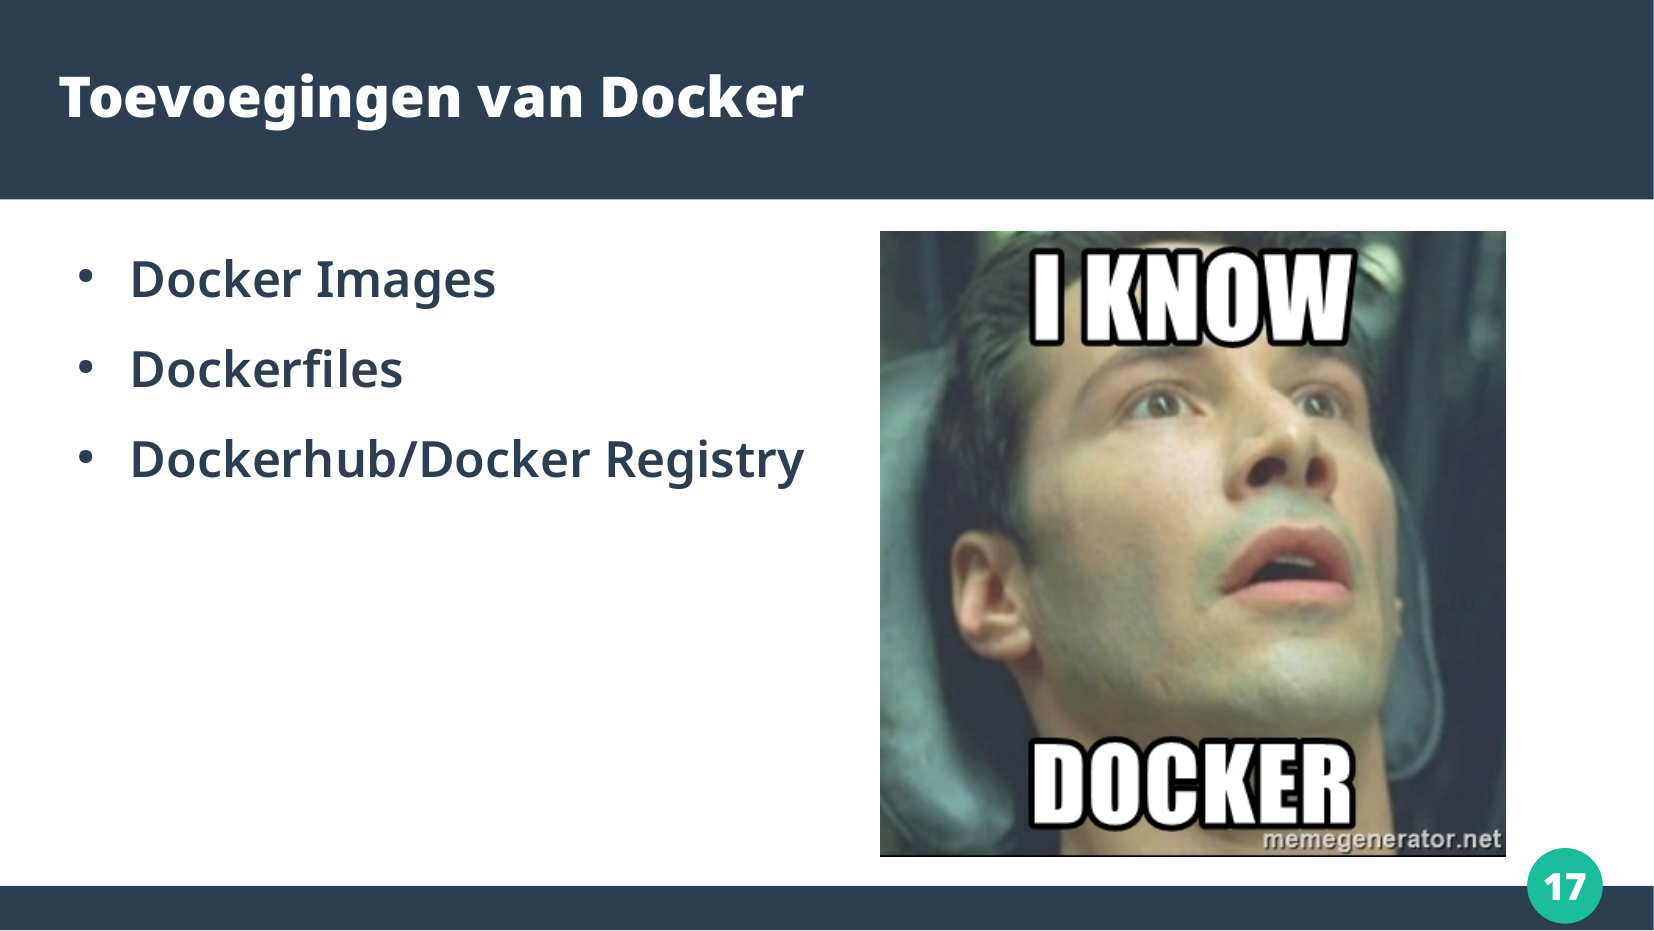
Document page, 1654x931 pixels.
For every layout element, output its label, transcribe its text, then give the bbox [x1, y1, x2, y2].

list Docker Images Dockerfiles Dockerhub/Docker Registry [59, 243, 1595, 864]
picture [880, 231, 1506, 857]
title Toevoegingen van Docker [59, 37, 1595, 156]
